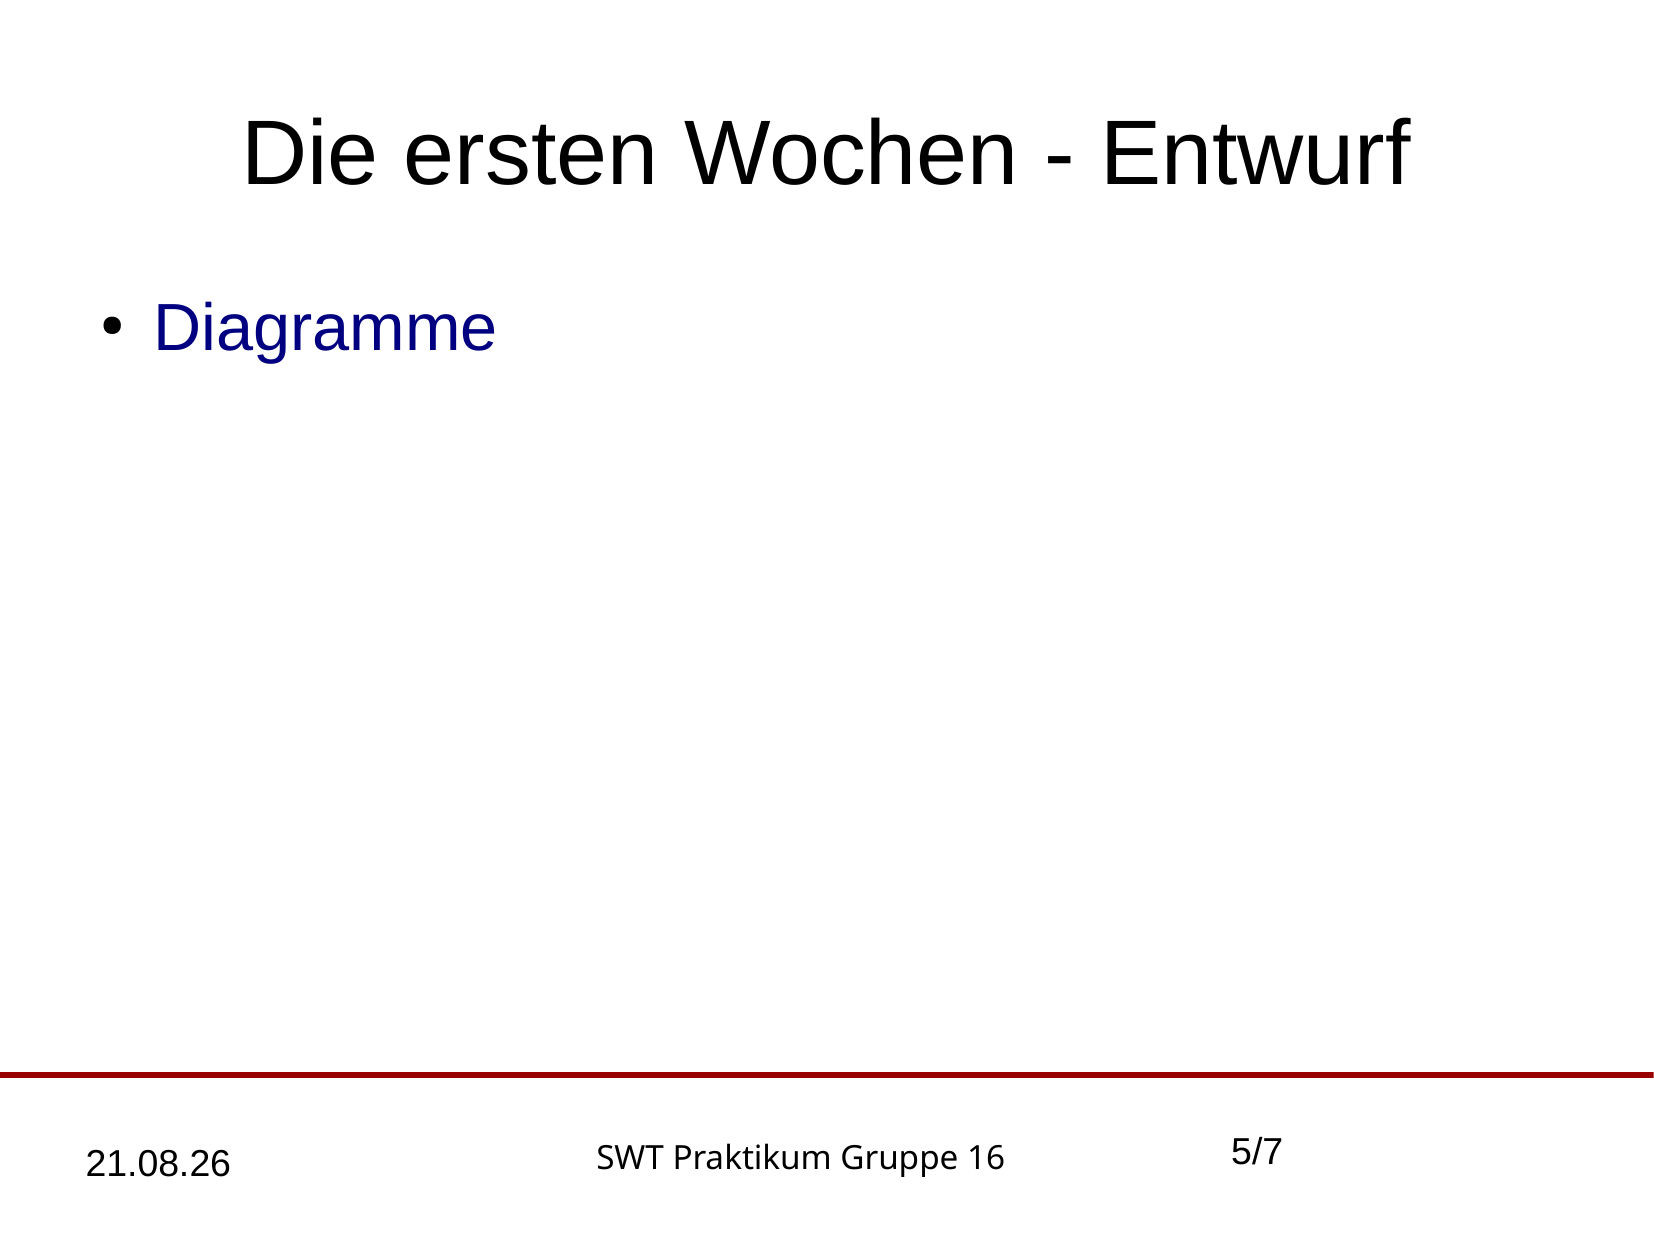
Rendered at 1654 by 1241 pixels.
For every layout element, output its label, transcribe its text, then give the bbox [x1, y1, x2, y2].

list Diagramme [82, 290, 1571, 1010]
title Die ersten Wochen - Entwurf [82, 49, 1571, 257]
